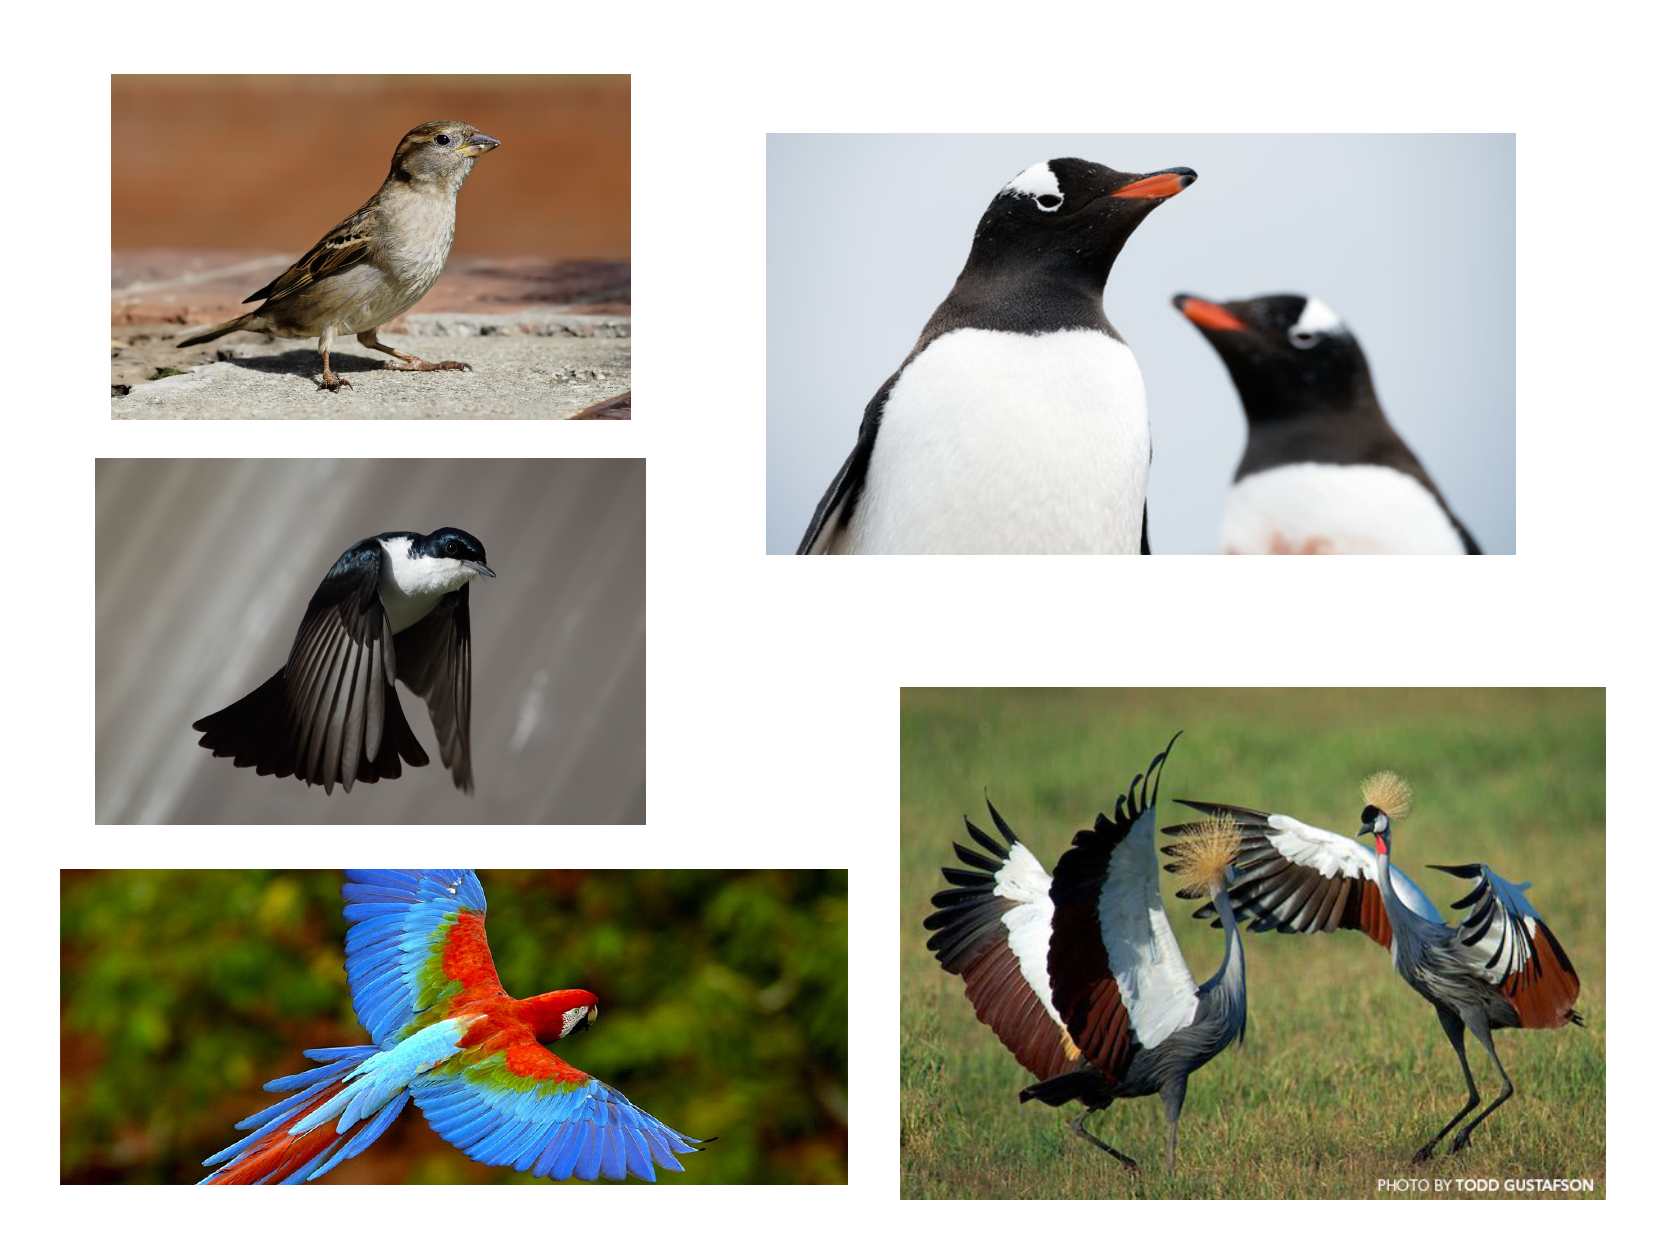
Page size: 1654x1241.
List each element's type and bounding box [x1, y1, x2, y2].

picture [111, 74, 631, 421]
picture [60, 869, 848, 1186]
picture [766, 133, 1516, 556]
picture [95, 458, 646, 826]
picture [900, 687, 1606, 1201]
